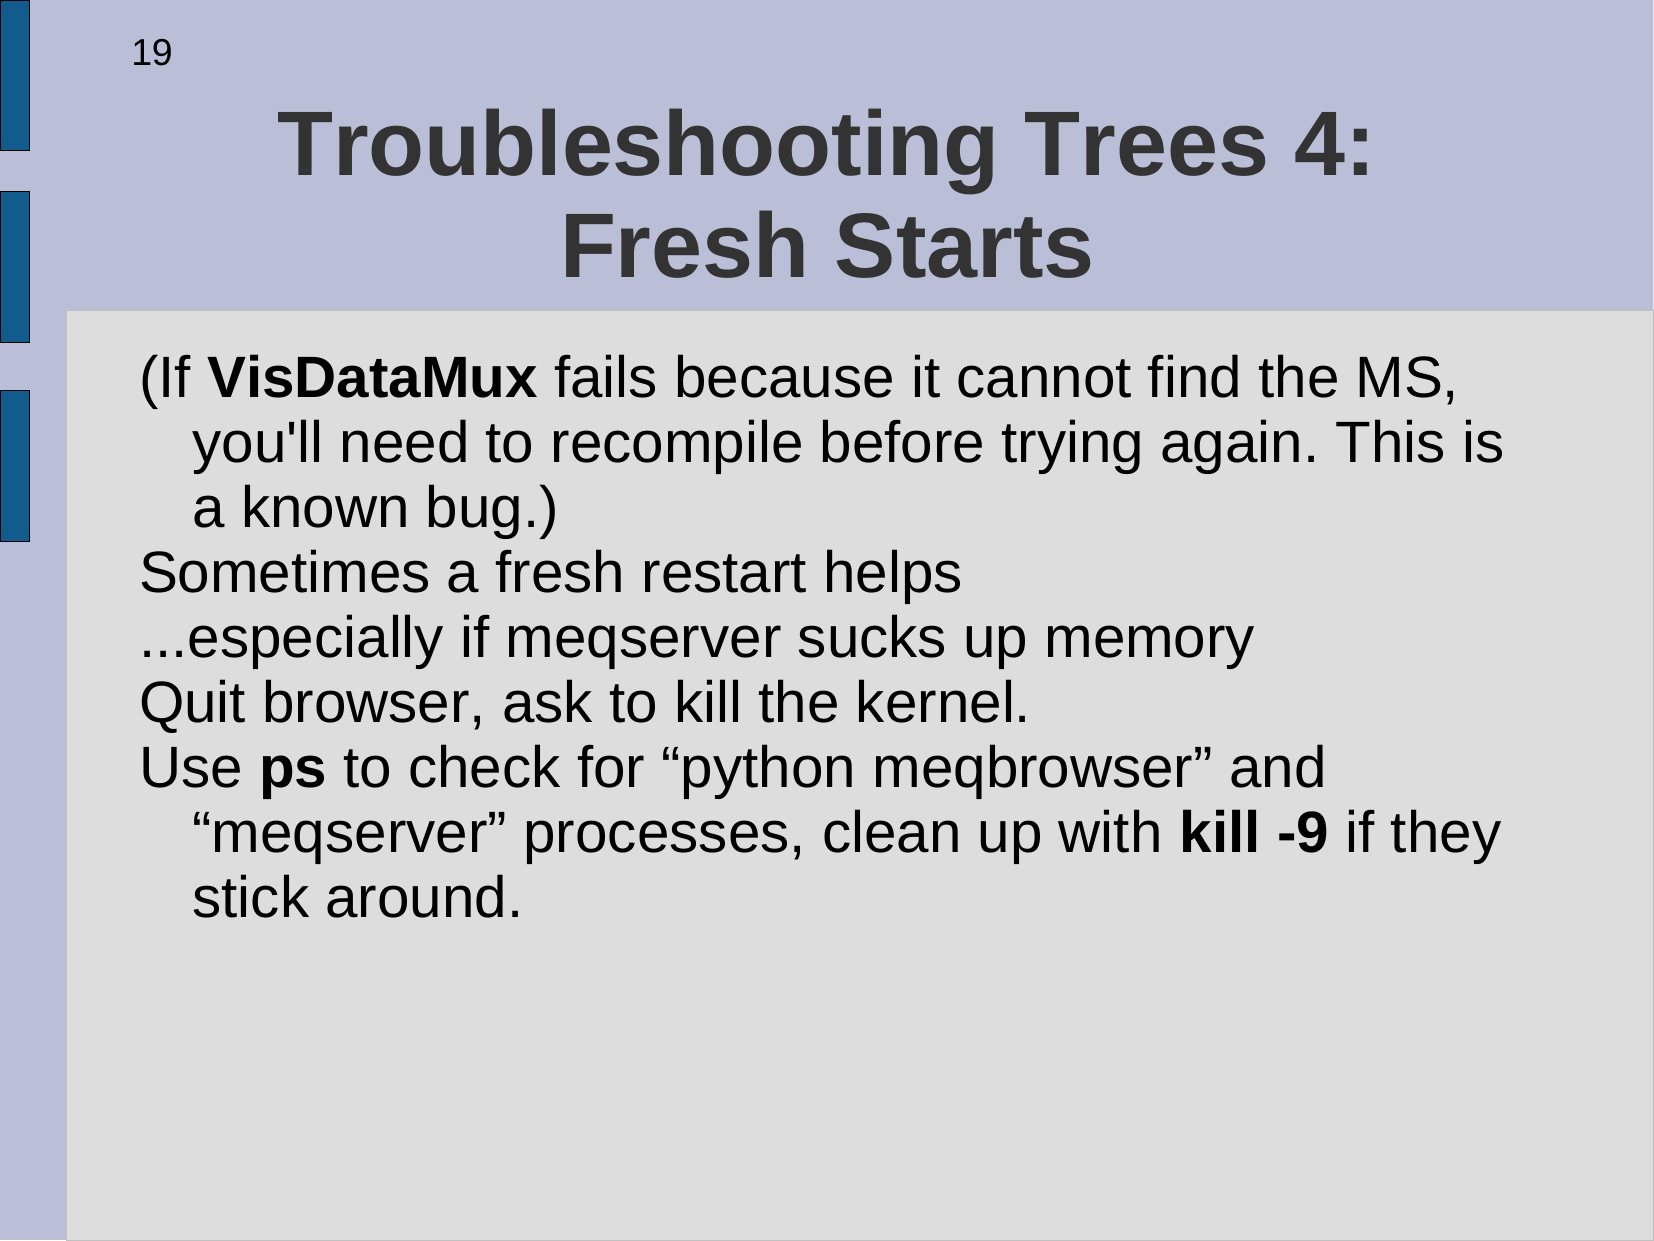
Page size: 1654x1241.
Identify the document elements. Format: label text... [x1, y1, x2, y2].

list (If VisDataMux fails because it cannot find the MS, you'll need to recompile before trying again. This is a known bug.) Sometimes a fresh restart helps ...especially if meqserver sucks up memory Quit browser, ask to kill the kernel. Use ps to check for “python meqbrowser” and “meqserver” processes, clean up with kill -9 if they stick around. [121, 344, 1534, 1127]
text_box <number> [155, 23, 279, 97]
title Troubleshooting Trees 4: Fresh Starts [121, 87, 1534, 302]
